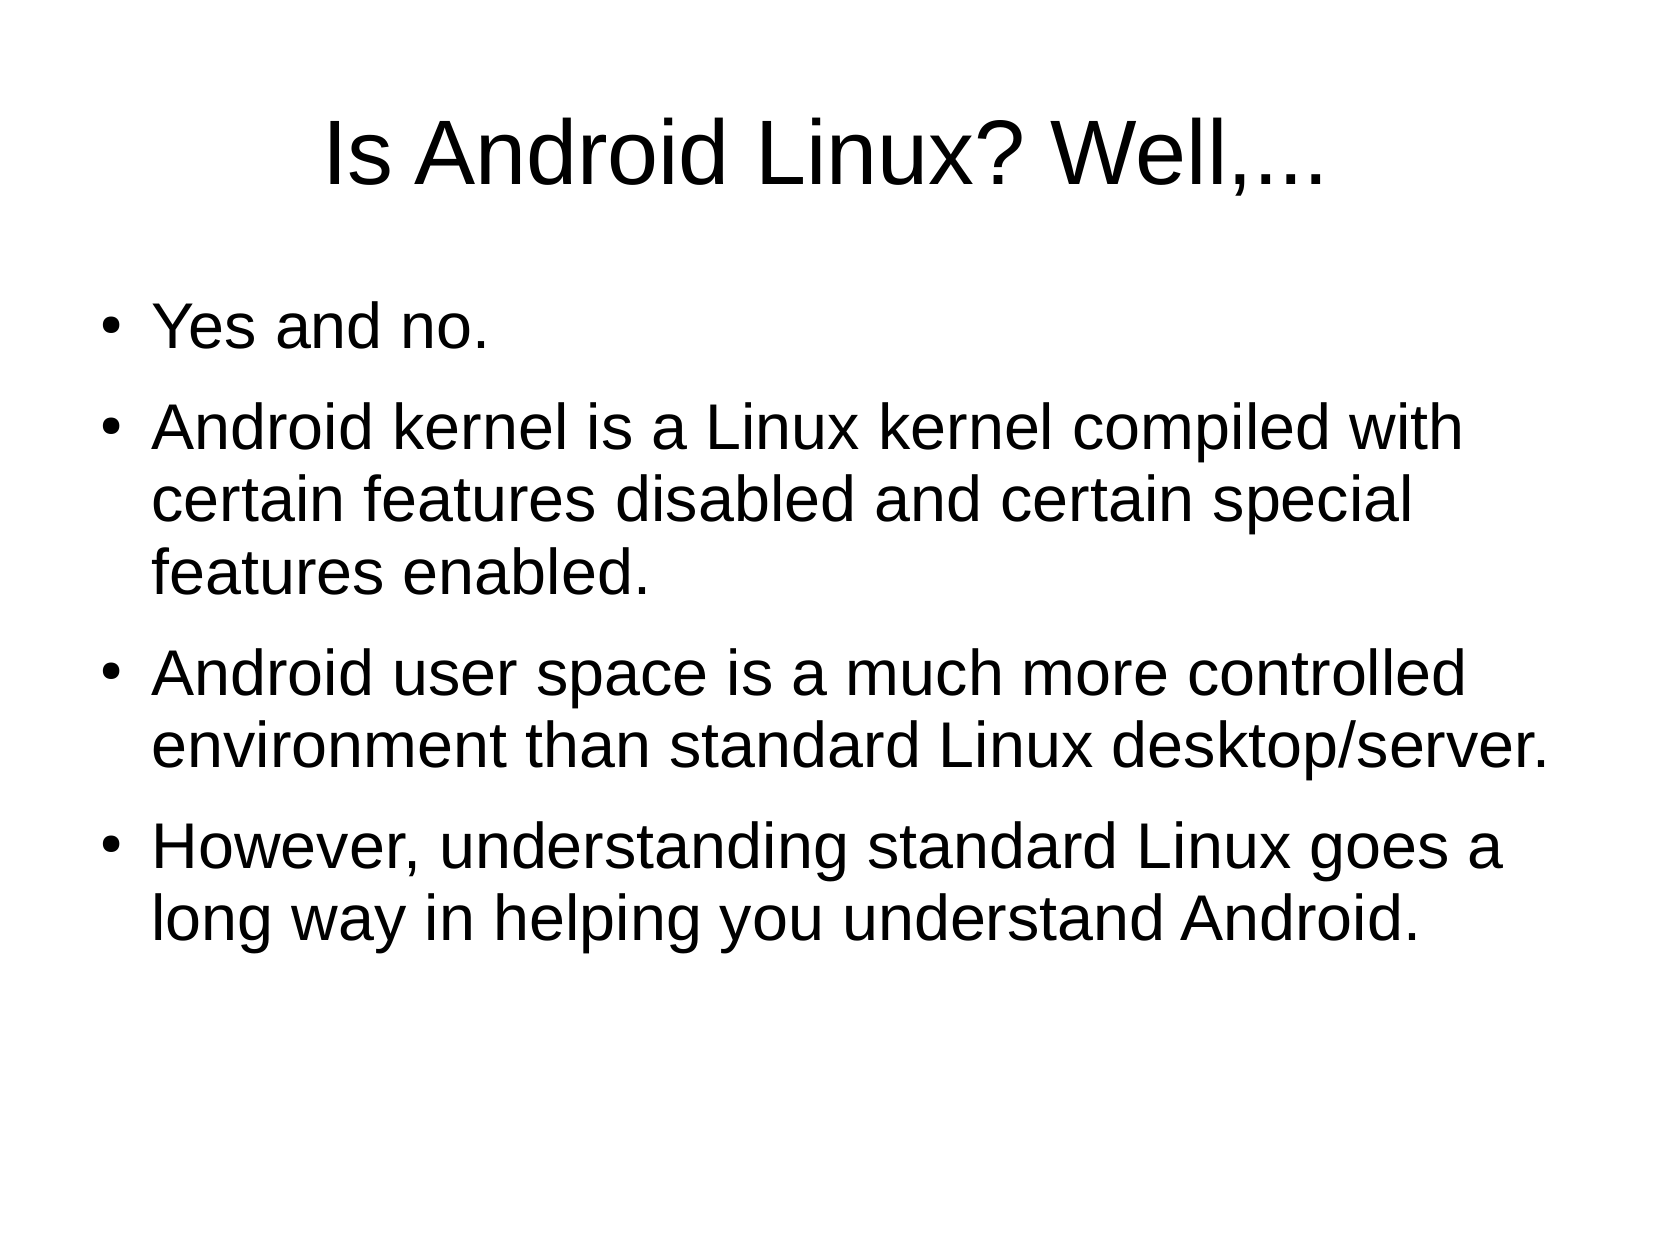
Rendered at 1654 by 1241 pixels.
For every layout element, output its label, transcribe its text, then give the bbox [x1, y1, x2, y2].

list Yes and no. Android kernel is a Linux kernel compiled with certain features disabled and certain special features enabled. Android user space is a much more controlled environment than standard Linux desktop/server. However, understanding standard Linux goes a long way in helping you understand Android. [82, 290, 1571, 1010]
title Is Android Linux? Well,... [82, 49, 1571, 257]
